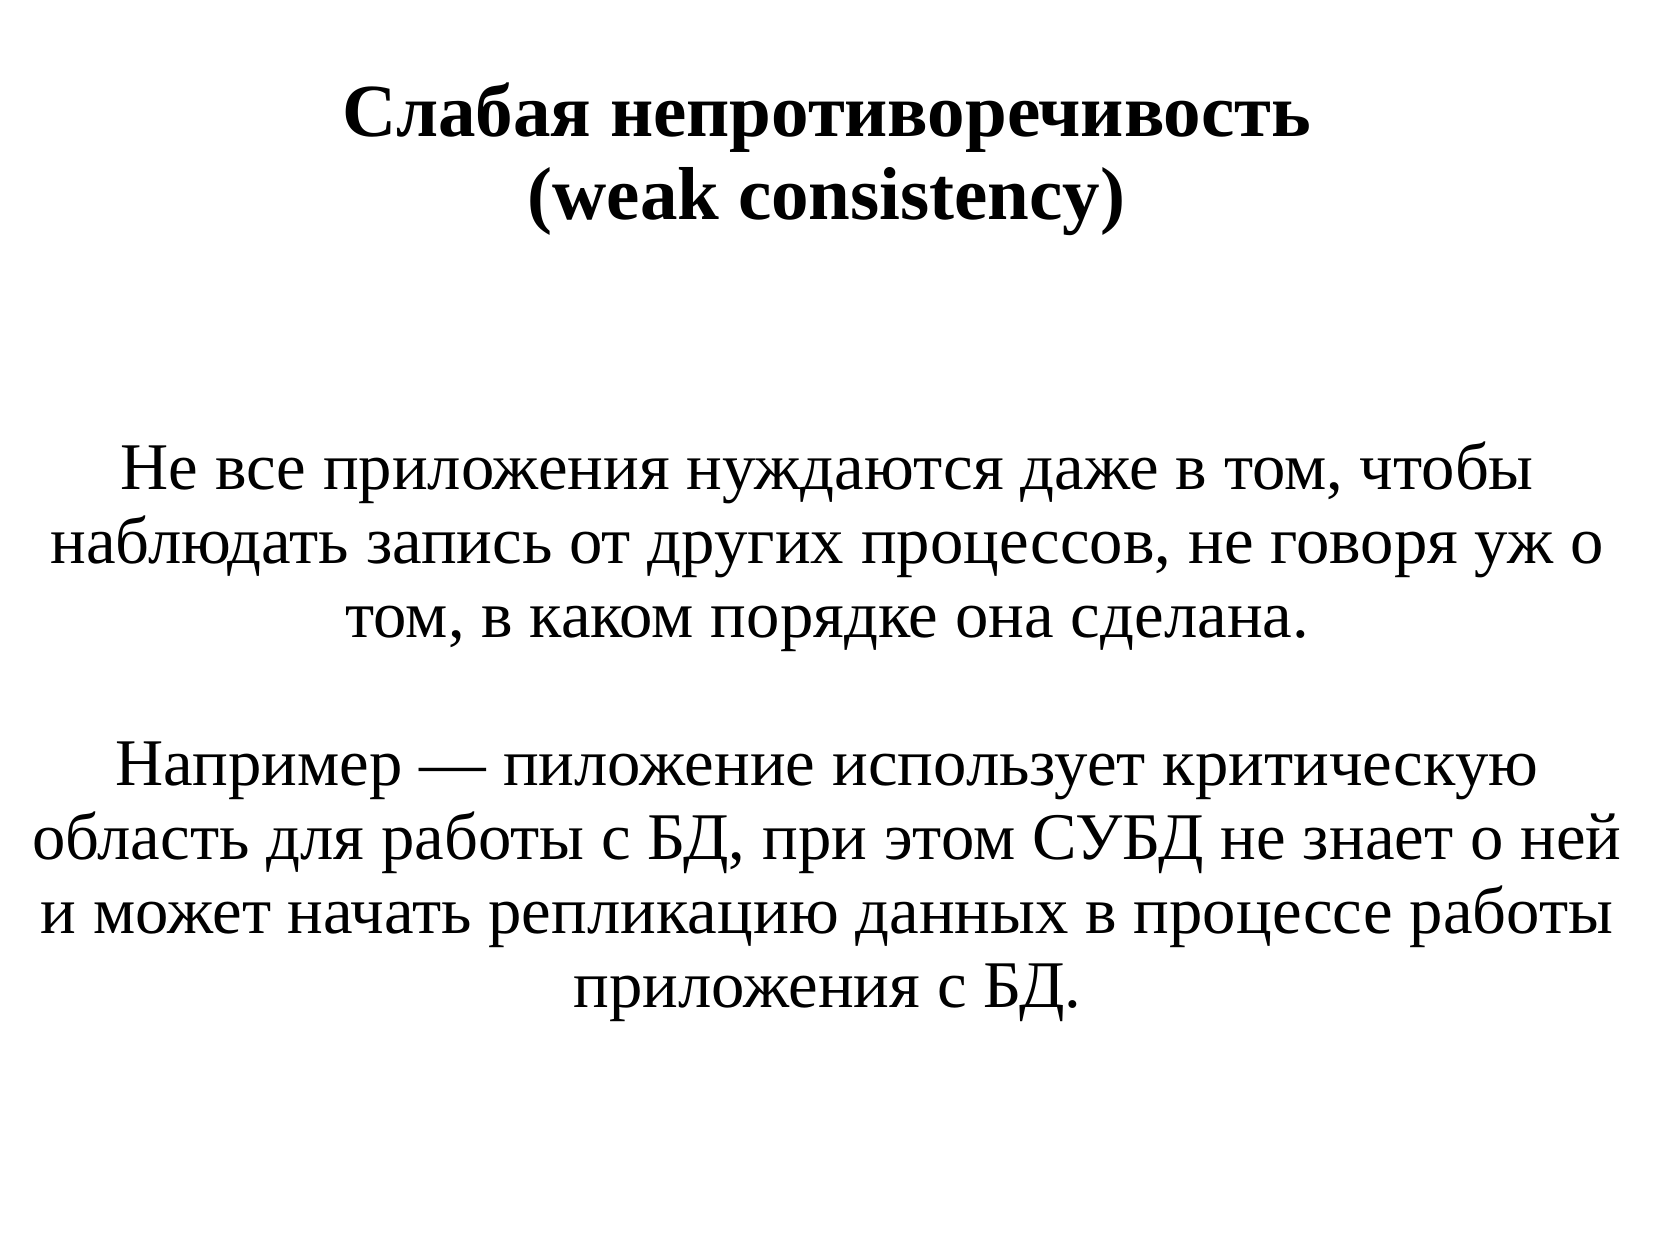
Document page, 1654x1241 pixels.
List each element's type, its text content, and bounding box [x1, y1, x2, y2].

title Слабая непротиворечивость (weak consistency) [82, 49, 1571, 236]
text_box Не все приложения нуждаются даже в том, чтобы наблюдать запись от других процессов, не говоря уж о том, в каком порядке она сделана. Например — пиложение использует критическую область для работы с БД, при этом СУБД не знает о ней и может начать репликацию данных в процессе работы приложения с БД. [30, 236, 1626, 1215]
